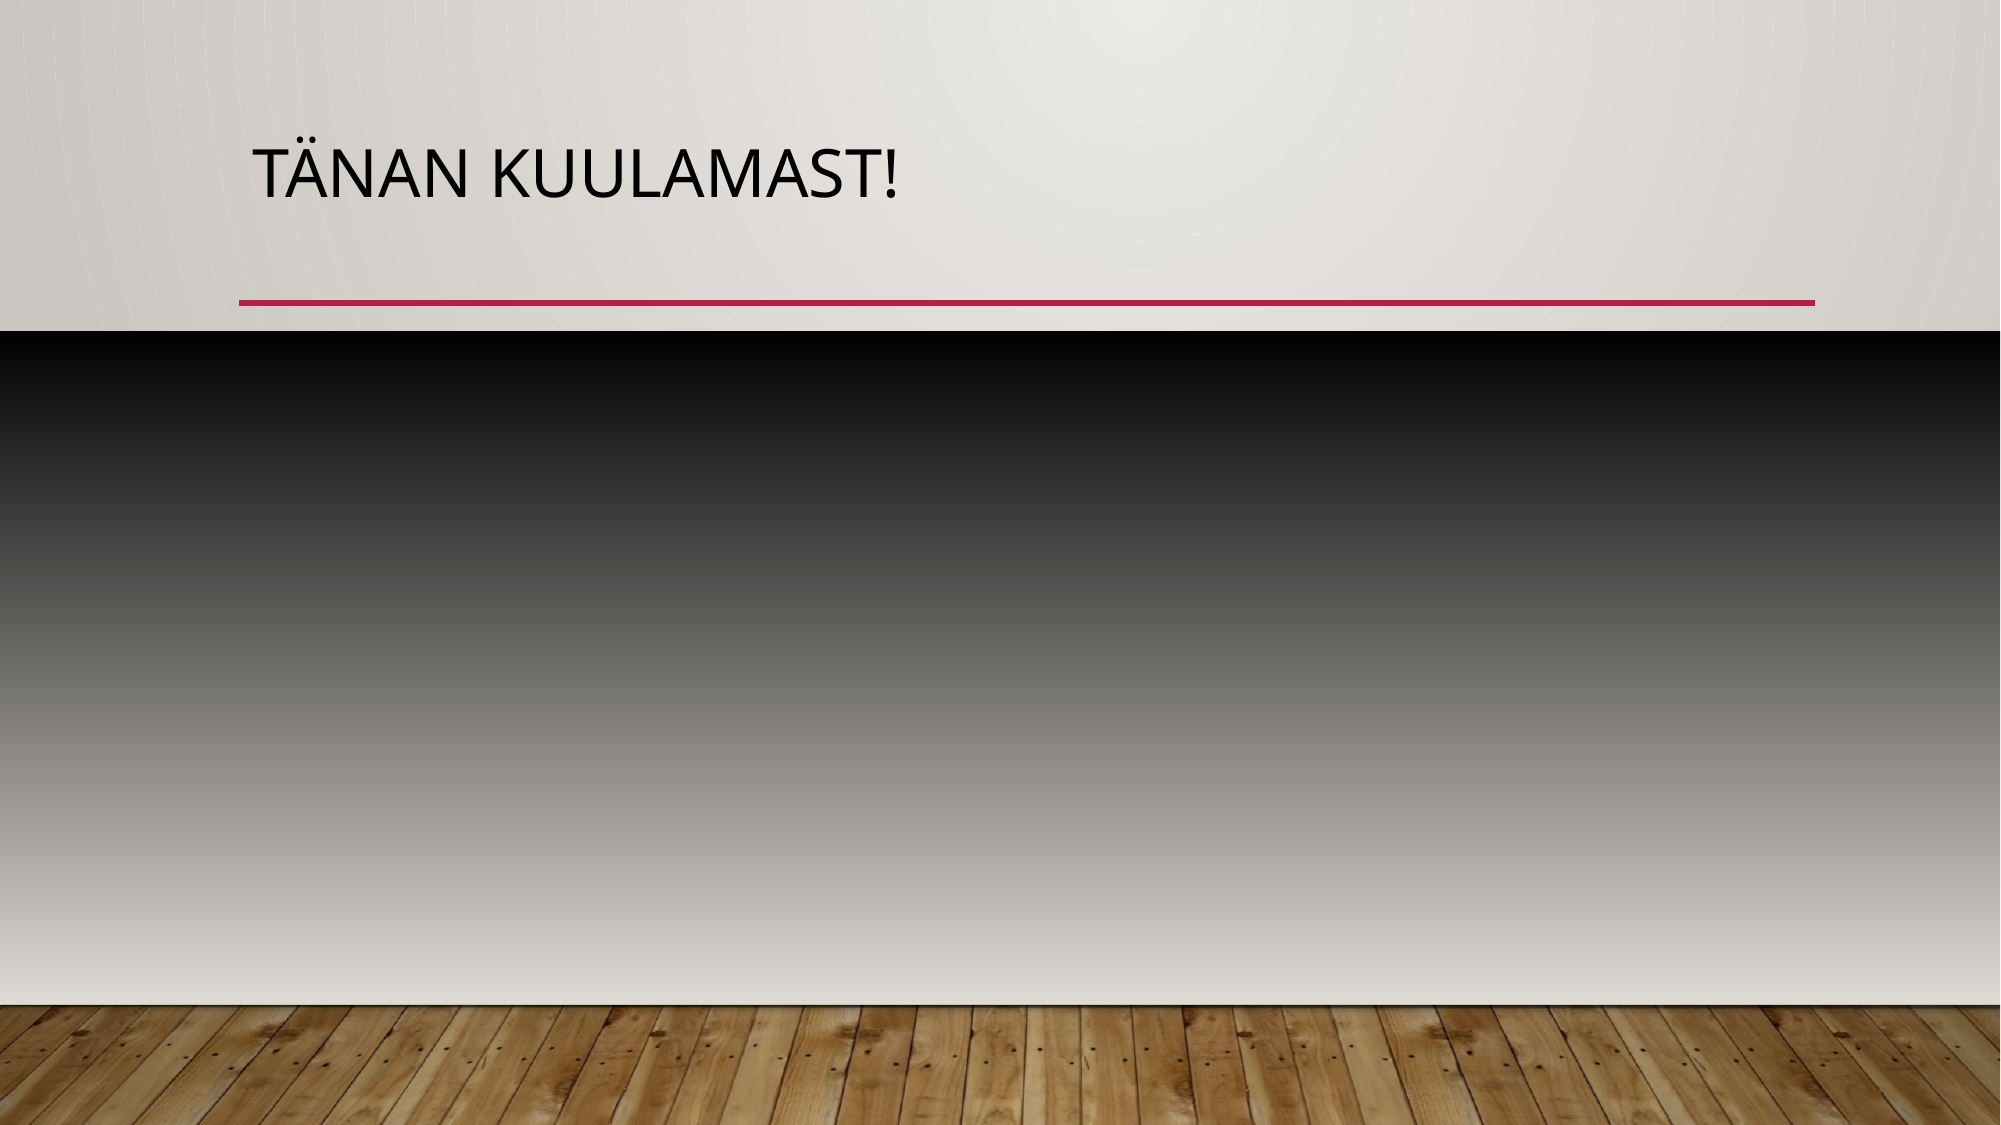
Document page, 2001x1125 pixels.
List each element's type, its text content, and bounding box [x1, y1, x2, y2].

title Tänan kuulamast! [237, 132, 1814, 306]
